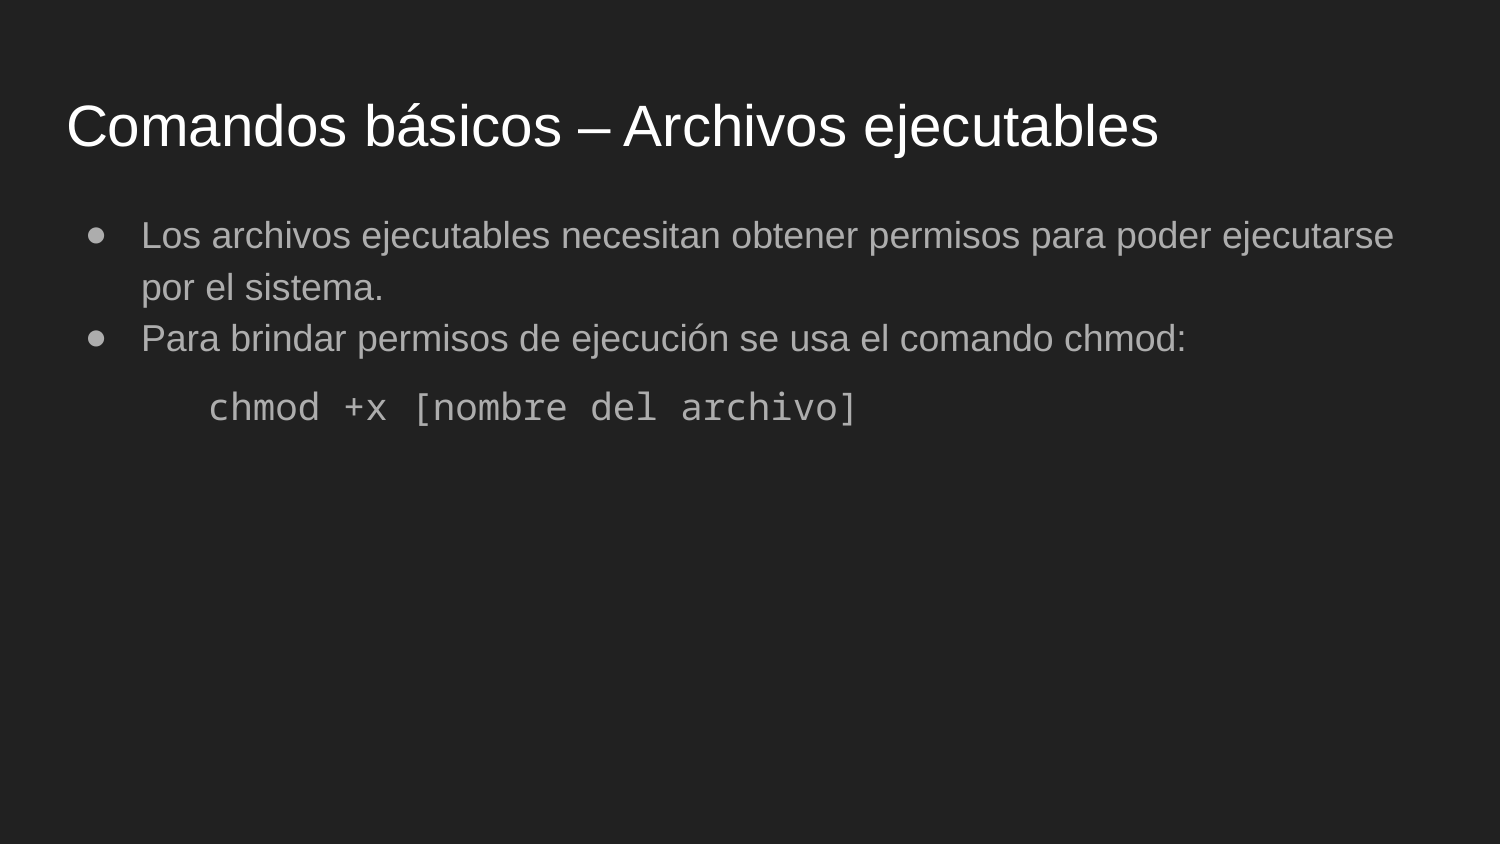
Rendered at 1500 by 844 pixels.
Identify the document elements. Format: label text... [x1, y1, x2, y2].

title Comandos básicos – Archivos ejecutables [51, 72, 1449, 167]
list Los archivos ejecutables necesitan obtener permisos para poder ejecutarse por el sistema. Para brindar permisos de ejecución se usa el comando chmod: chmod +x [nombre del archivo] [51, 189, 1449, 750]
